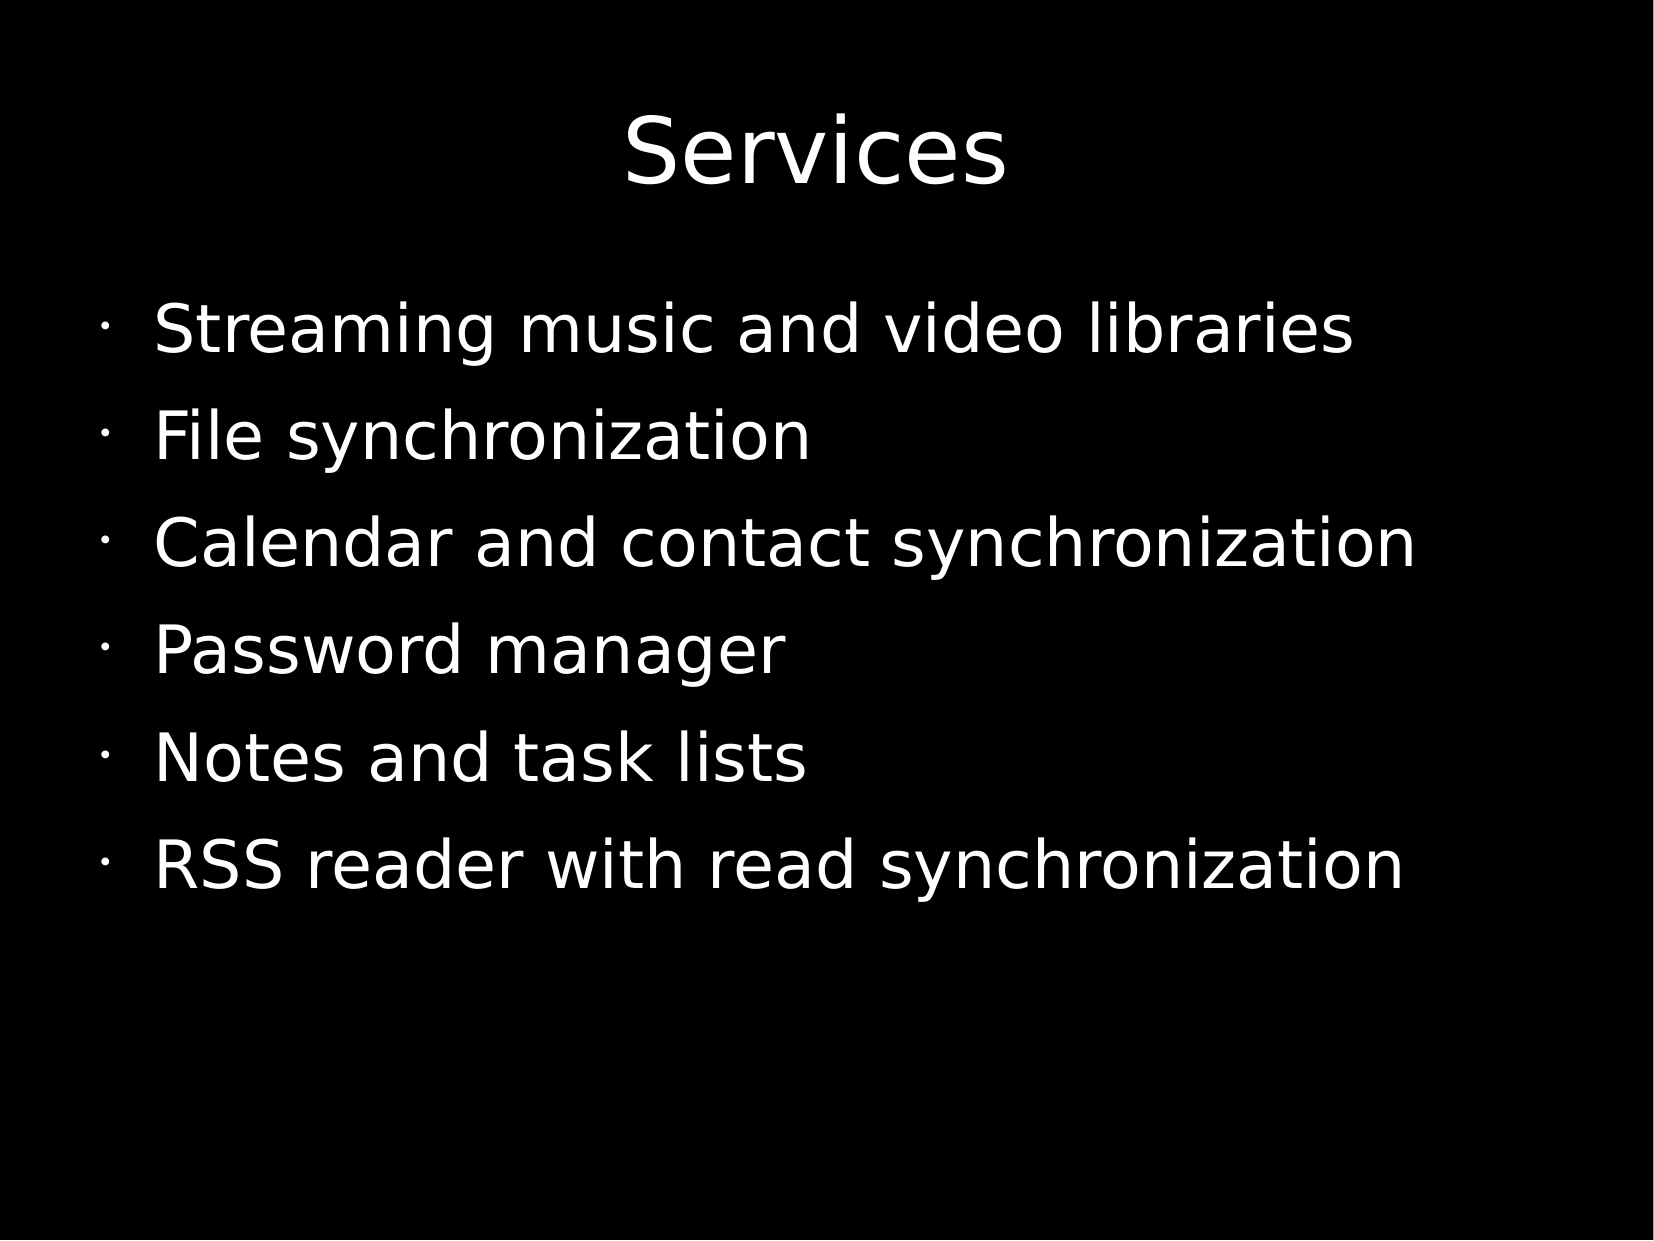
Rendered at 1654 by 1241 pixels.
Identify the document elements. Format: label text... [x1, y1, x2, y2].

list Streaming music and video libraries File synchronization Calendar and contact synchronization Password manager Notes and task lists RSS reader with read synchronization [82, 290, 1571, 1010]
title Services [71, 47, 1561, 256]
